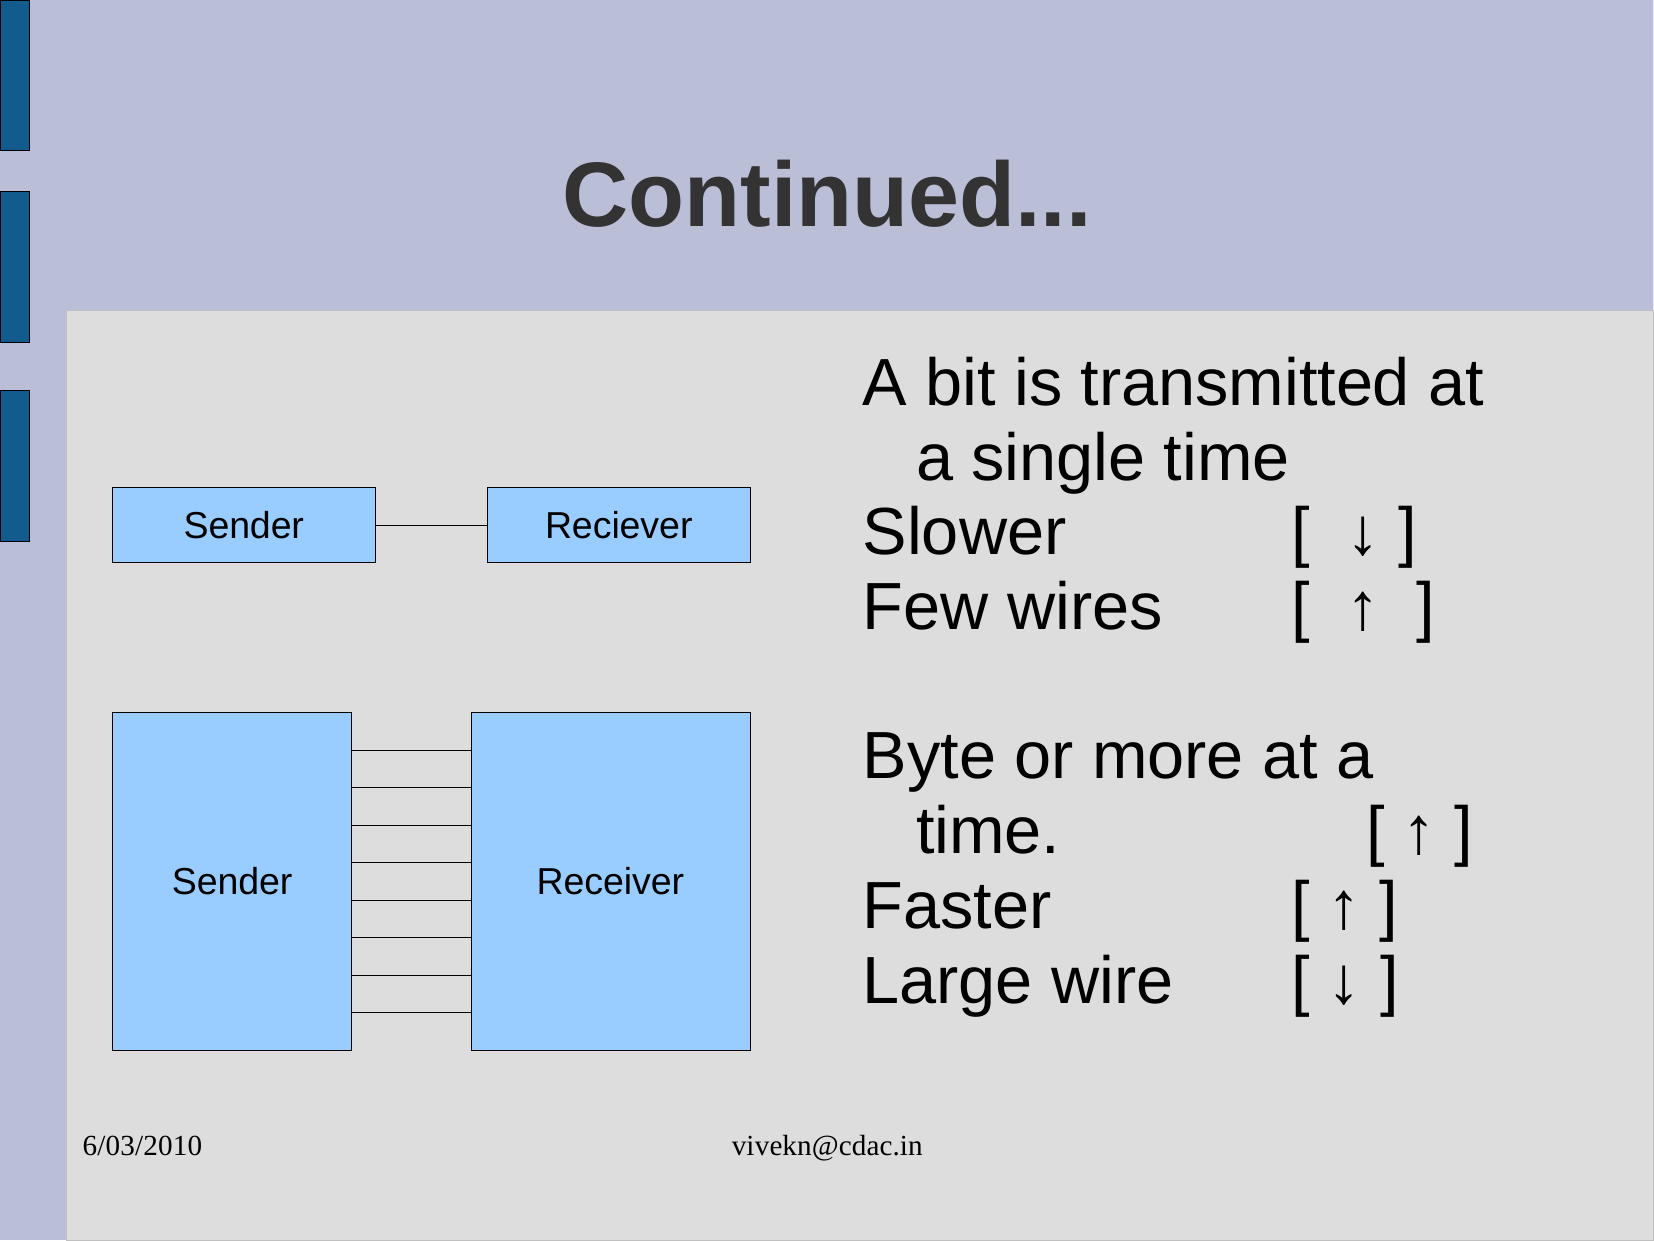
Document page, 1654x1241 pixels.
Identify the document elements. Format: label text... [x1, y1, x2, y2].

text_box Receiver [471, 712, 751, 1051]
text_box Reciever [487, 487, 751, 563]
text_box Sender [112, 487, 376, 563]
list A bit is transmitted at a single time Slower [ ↓ ] Few wires [ ↑ ] Byte or more at a time. [ ↑ ] Faster [ ↑ ] Large wire [ ↓ ] [845, 344, 1535, 1127]
text_box Sender [112, 712, 352, 1051]
title Continued... [121, 91, 1534, 299]
